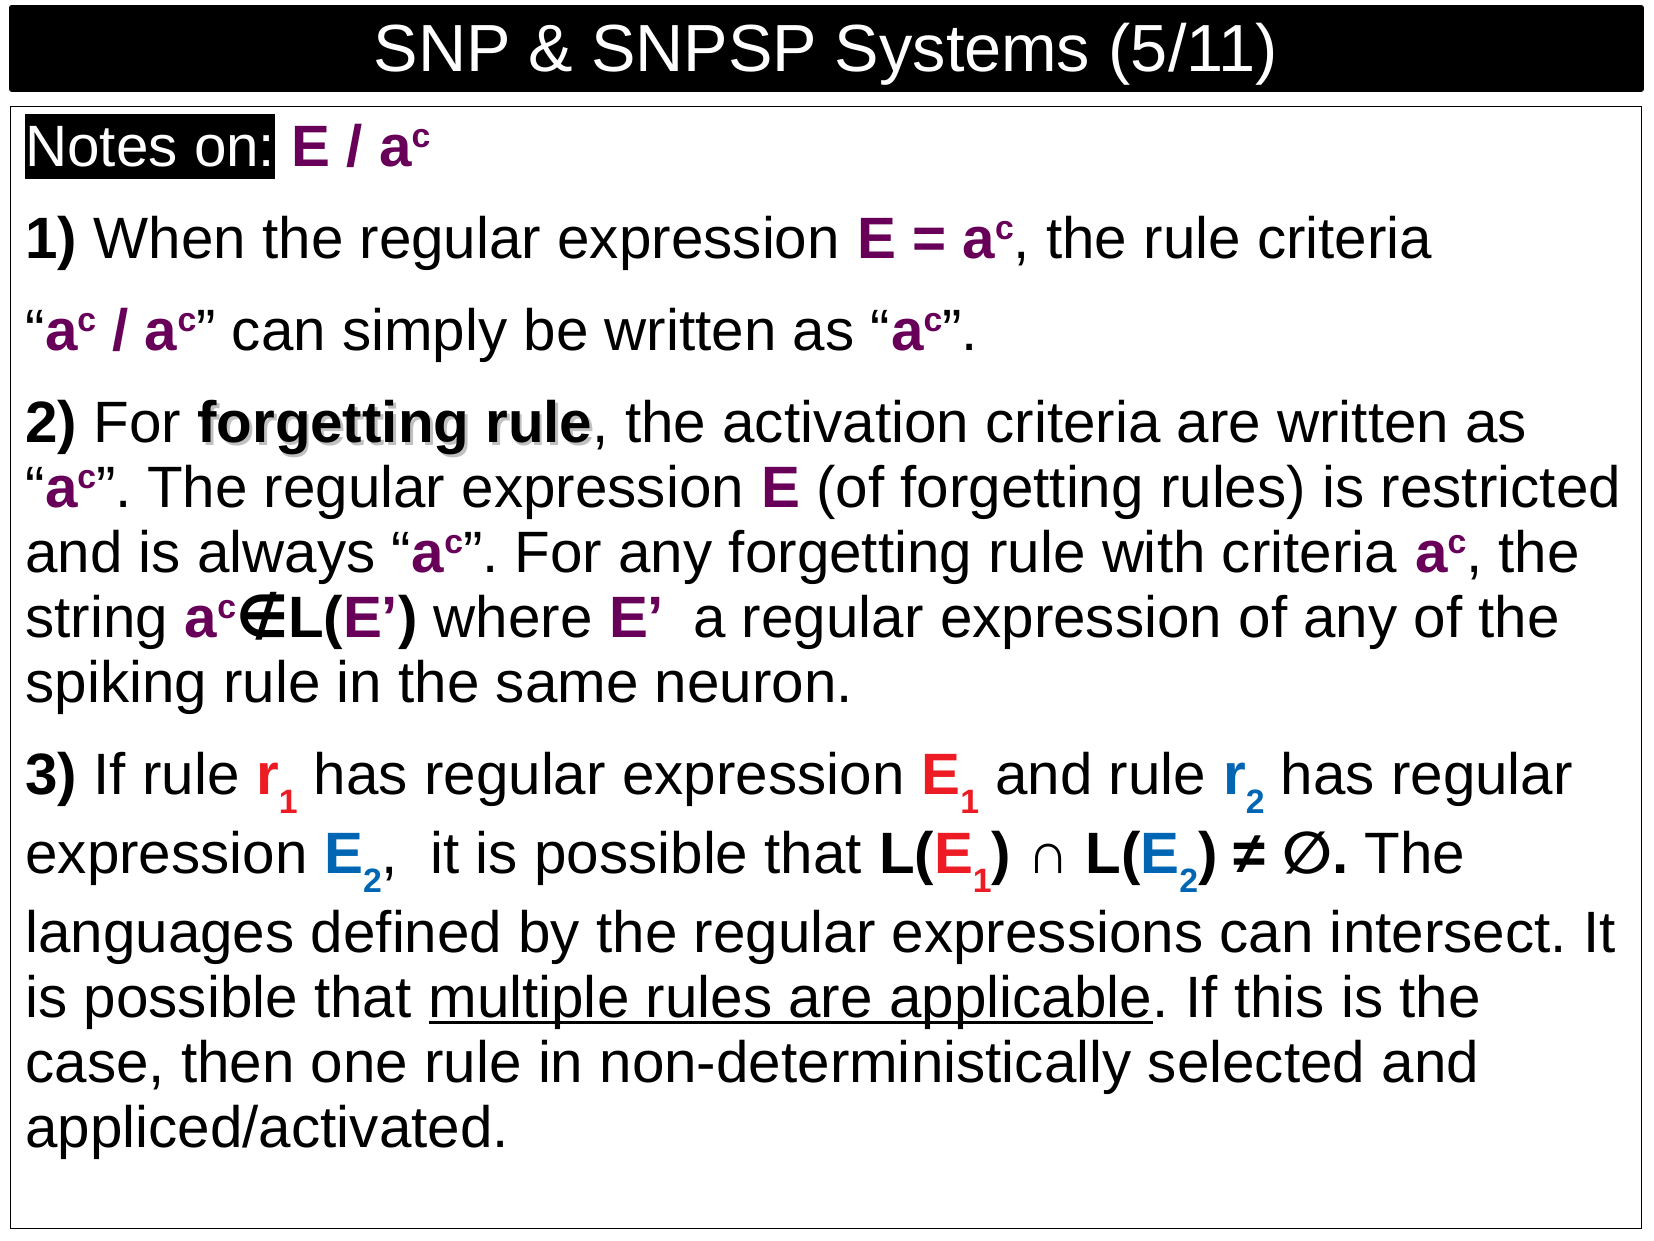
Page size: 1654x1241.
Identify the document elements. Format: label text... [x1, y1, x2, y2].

title SNP & SNPSP Systems (5/11) [11, 7, 1642, 89]
text_box Notes on: E / ac 1) When the regular expression E = ac, the rule criteria “ac / ac” can simply be written as “ac”. 2) For forgetting rule, the activation criteria are written as “ac”. The regular expression E (of forgetting rules) is restricted and is always “ac”. For any forgetting rule with criteria ac, the string ac∉L(E’) where E’ a regular expression of any of the spiking rule in the same neuron. 3) If rule r1 has regular expression E1 and rule r2 has regular expression E2, it is possible that L(E1) ∩ L(E2) ≠ ∅. The languages defined by the regular expressions can intersect. It is possible that multiple rules are applicable. If this is the case, then one rule in non-deterministically selected and appliced/activated. [10, 106, 1642, 1229]
